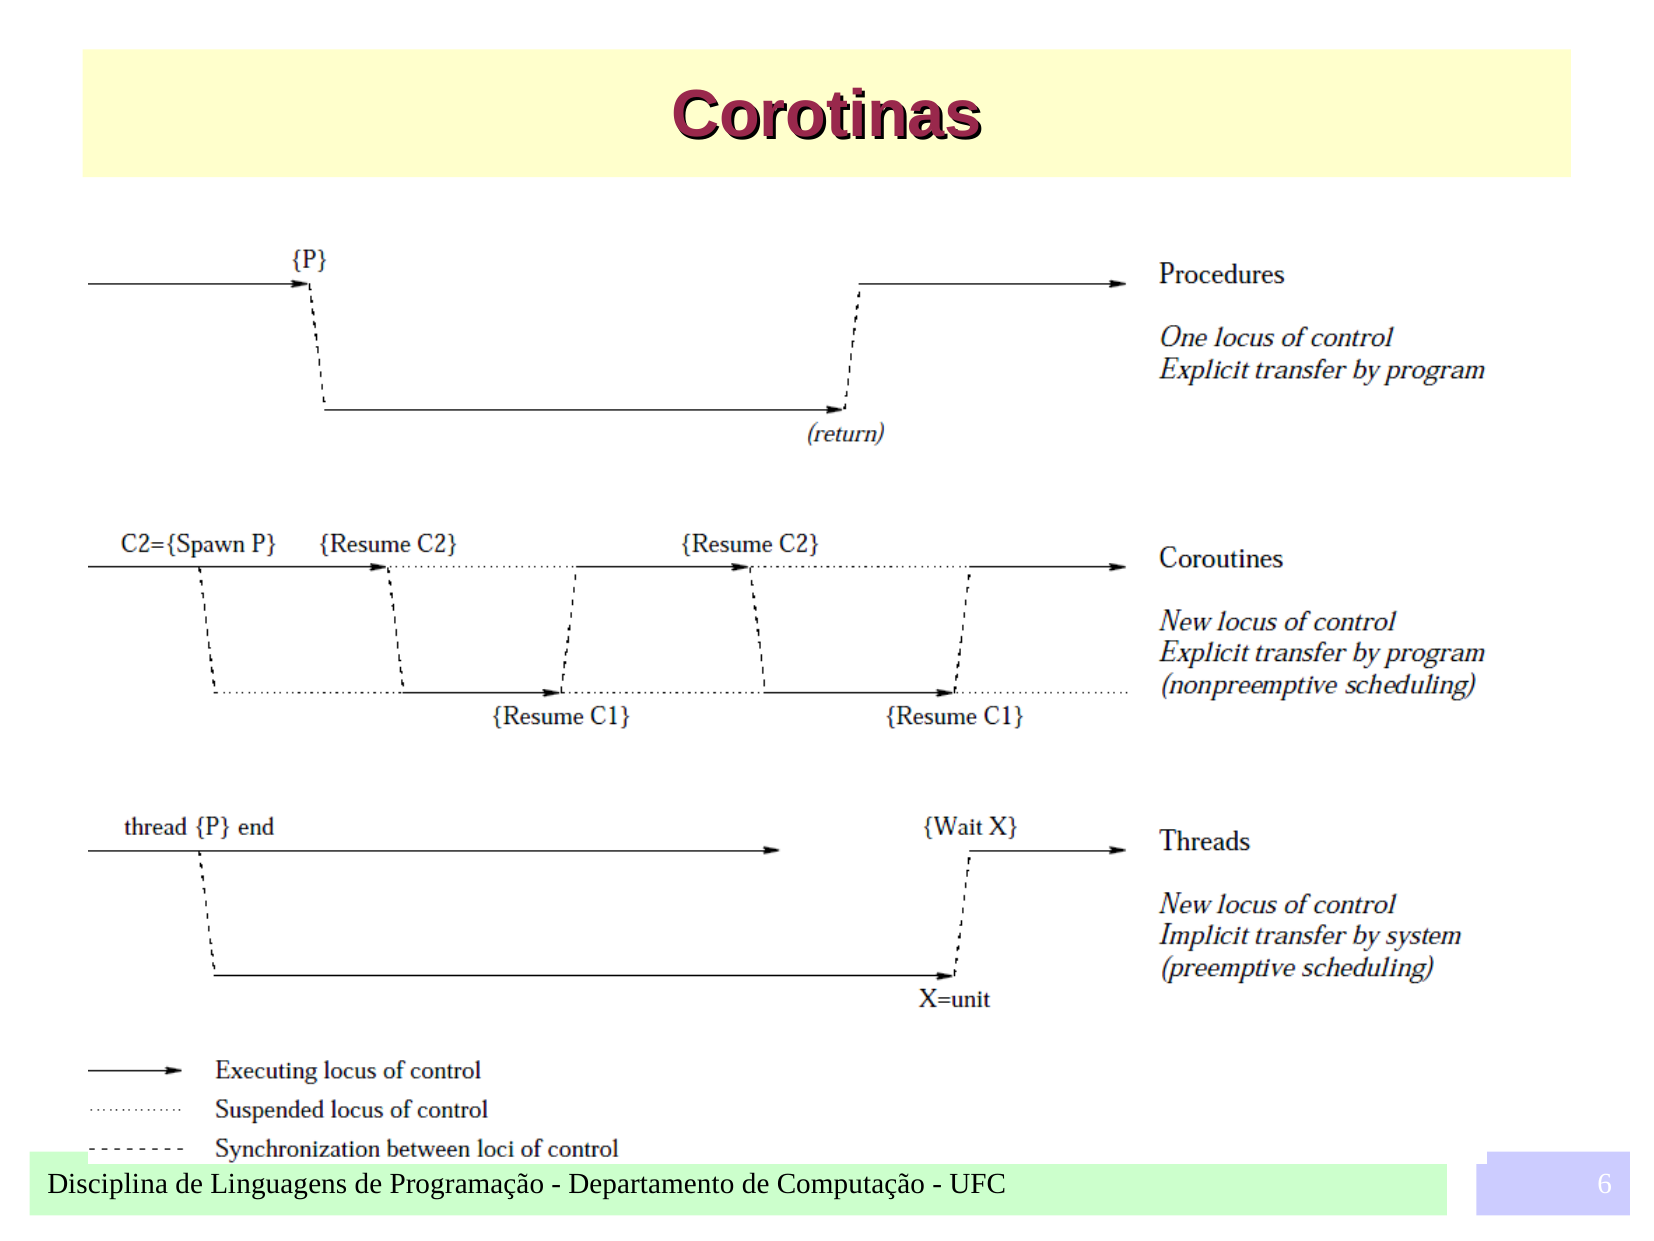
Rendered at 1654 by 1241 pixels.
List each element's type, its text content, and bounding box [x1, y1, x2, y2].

title Corotinas [82, 49, 1571, 178]
picture [88, 247, 1487, 1164]
